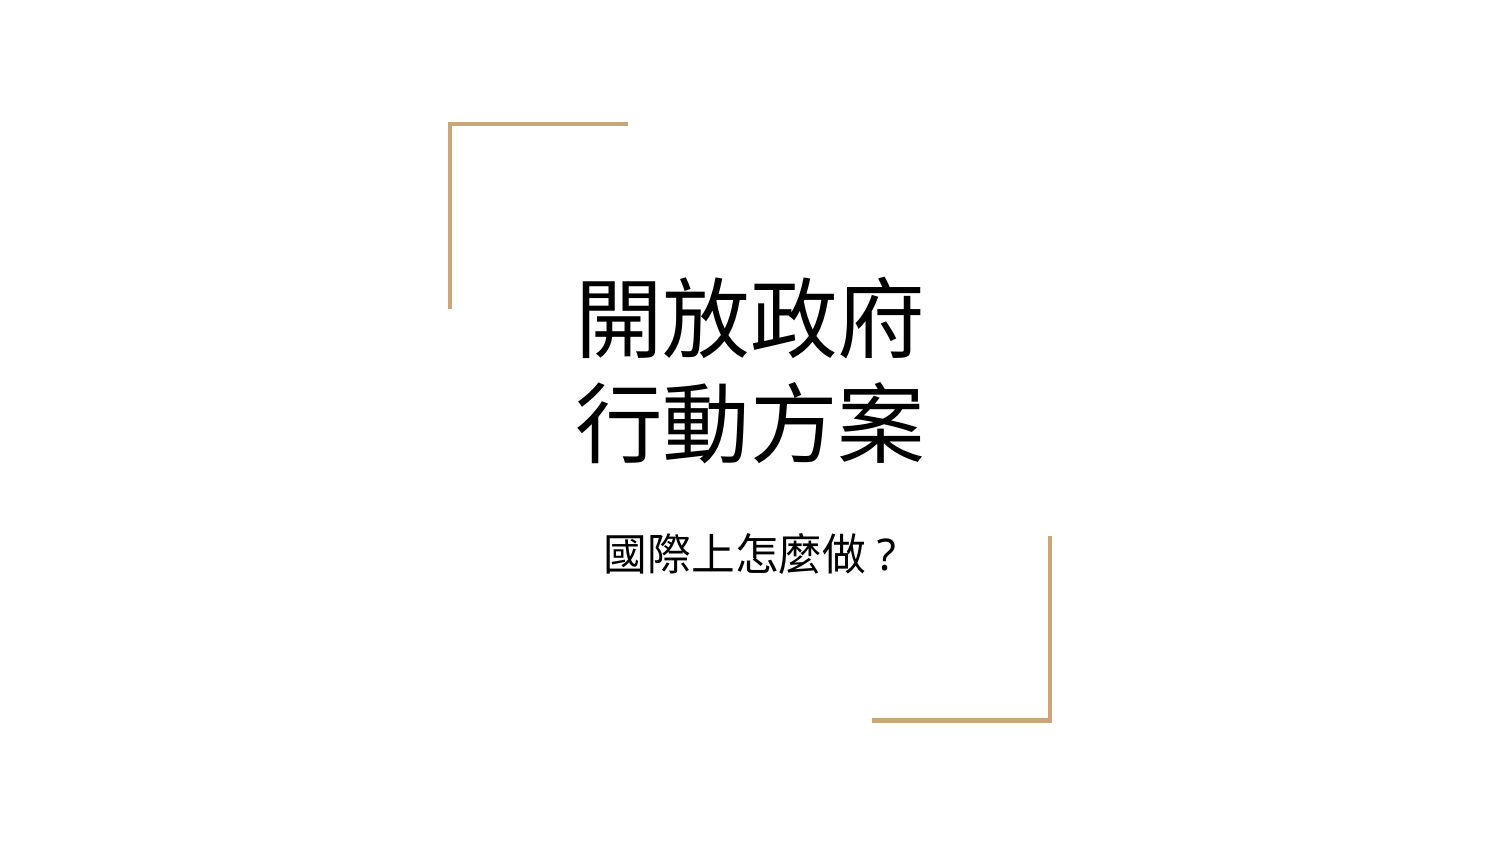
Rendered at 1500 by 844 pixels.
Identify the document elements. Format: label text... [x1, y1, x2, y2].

title 開放政府 行動方案 [499, 236, 1001, 490]
subtitle 國際上怎麼做? [499, 511, 1001, 627]
